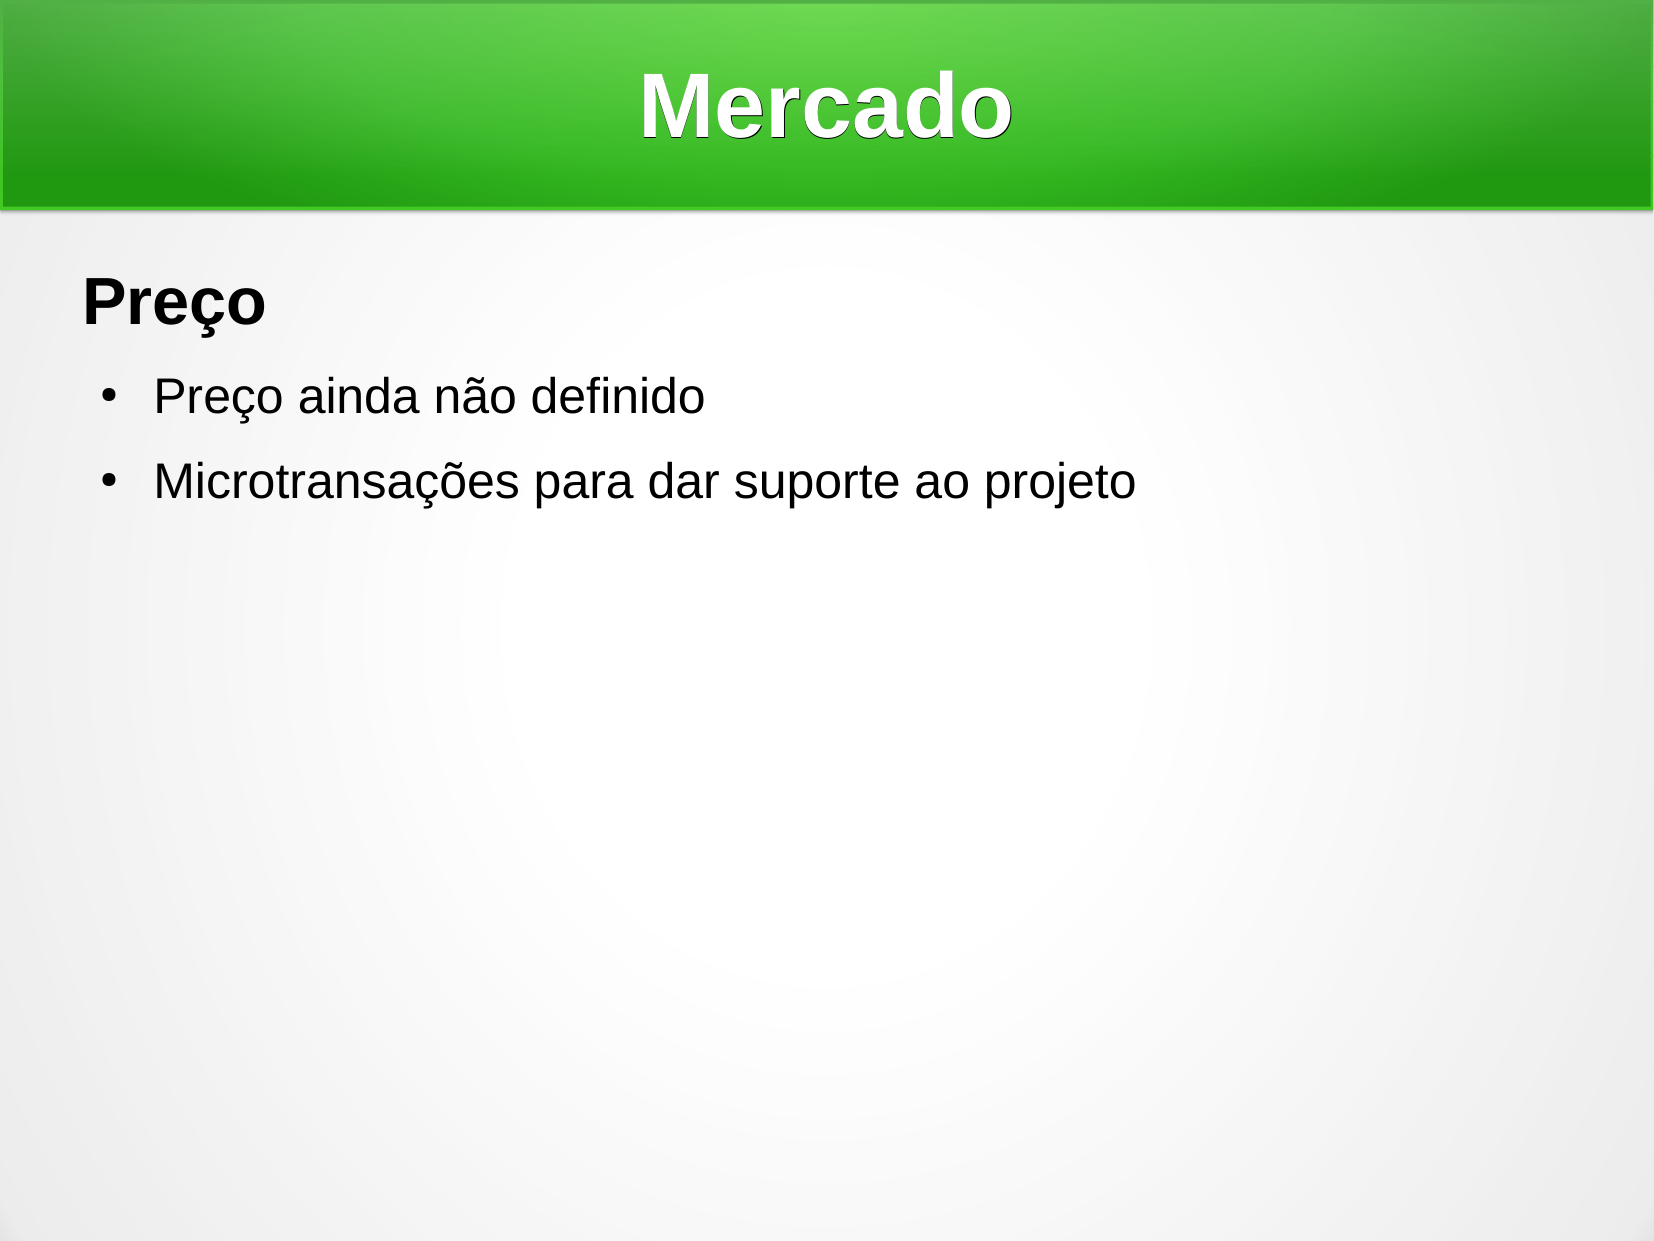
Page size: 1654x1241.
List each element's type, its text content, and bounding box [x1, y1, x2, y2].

title Mercado [82, 35, 1571, 178]
list Preço Preço ainda não definido Microtransações para dar suporte ao projeto [82, 263, 1571, 984]
